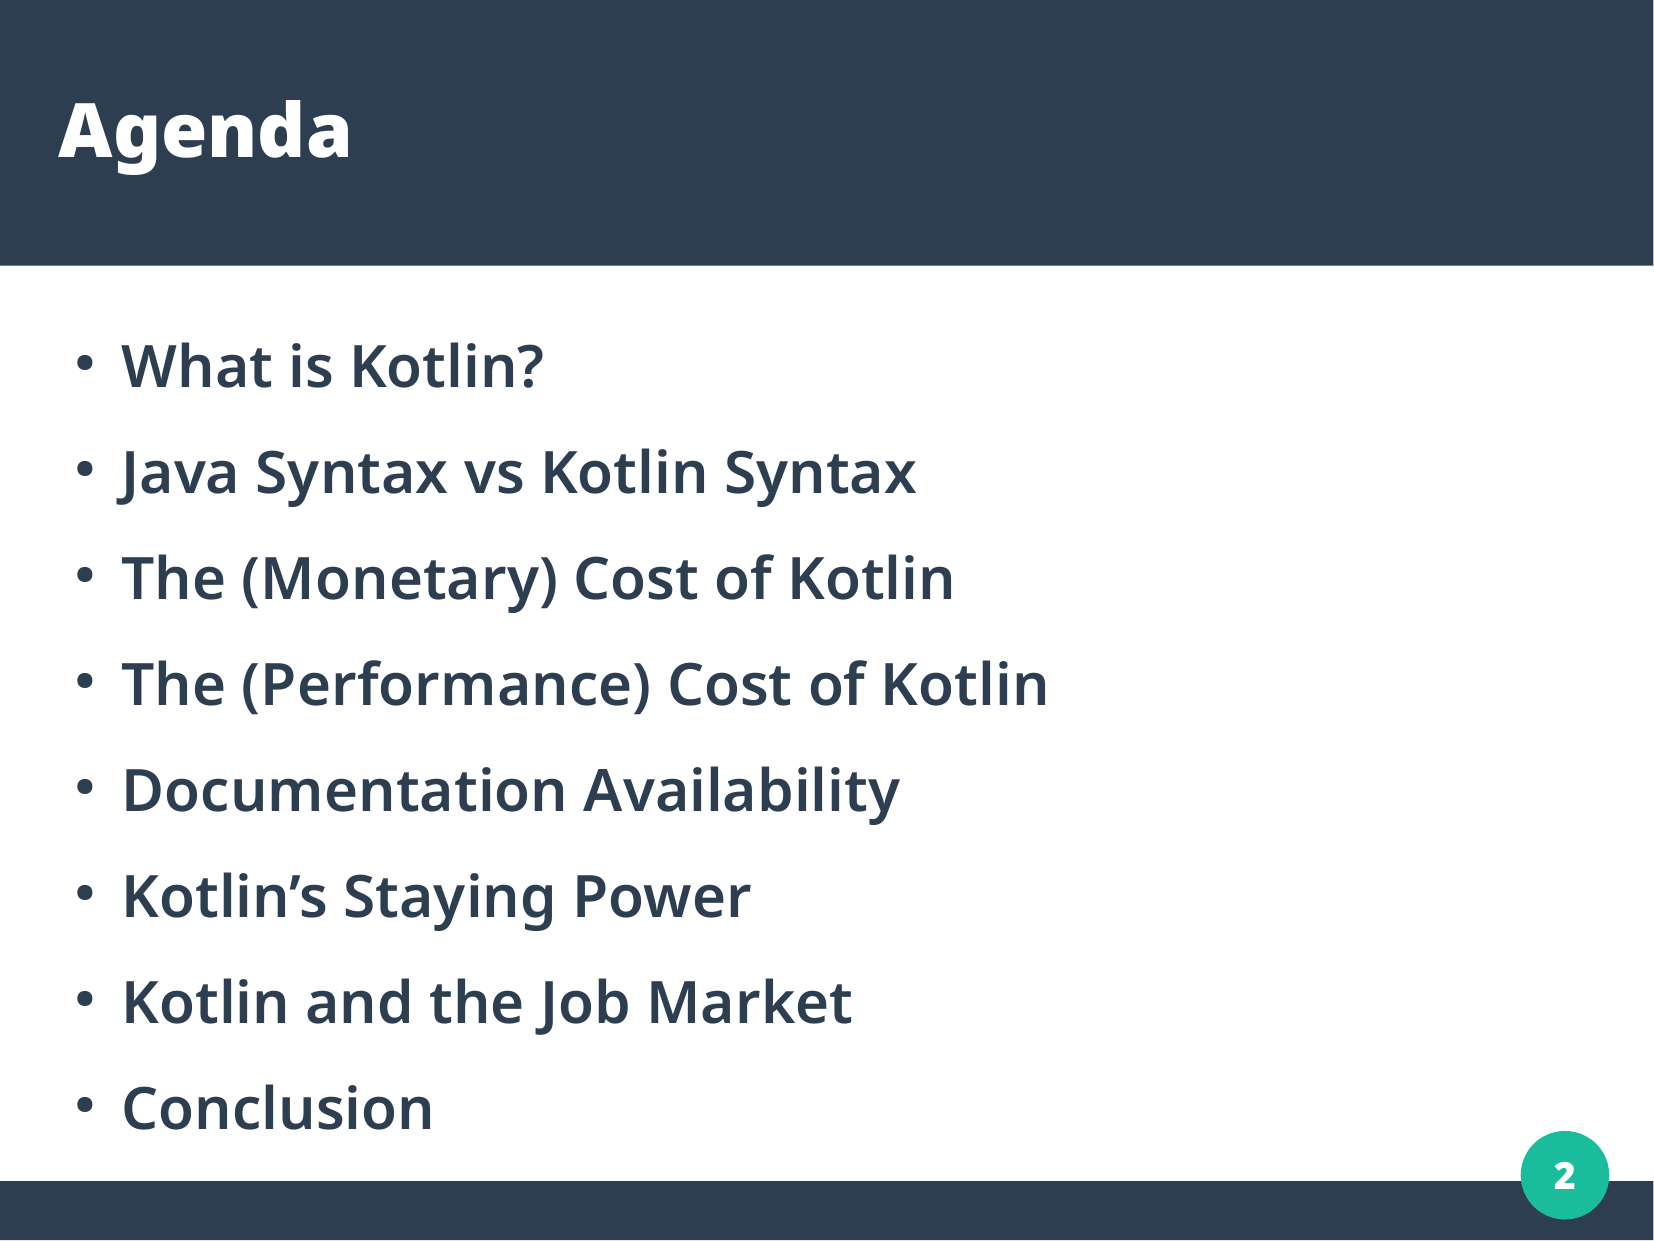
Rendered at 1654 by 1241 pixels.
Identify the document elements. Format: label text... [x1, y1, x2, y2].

title Agenda [59, 49, 1595, 207]
list What is Kotlin? Java Syntax vs Kotlin Syntax The (Monetary) Cost of Kotlin The (Performance) Cost of Kotlin Documentation Availability Kotlin’s Staying Power Kotlin and the Job Market Conclusion [59, 324, 1595, 1152]
